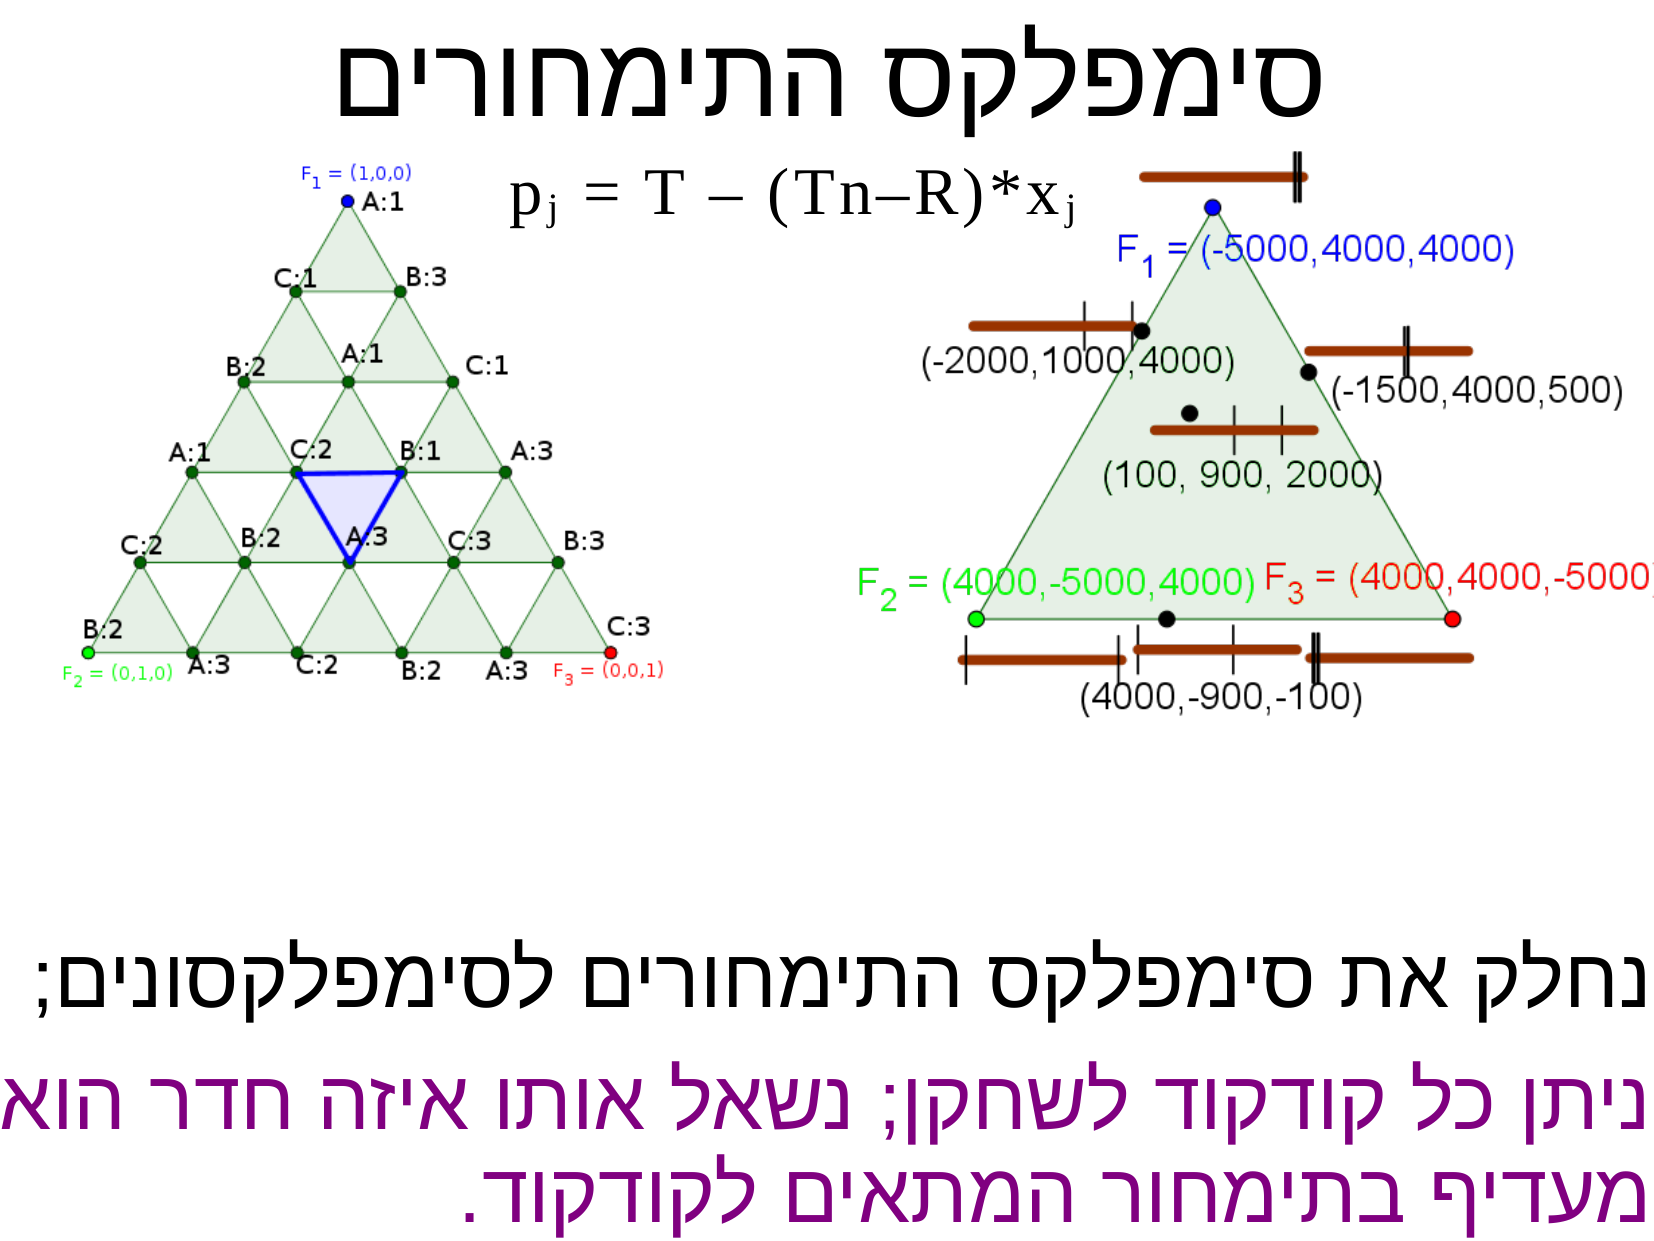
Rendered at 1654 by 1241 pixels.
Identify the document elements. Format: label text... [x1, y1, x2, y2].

list נחלק את סימפלקס התימחורים לסימפלקסונים; ניתן כל קודקוד לשחקן; נשאל אותו איזה חדר הוא מעדיף בתימחור המתאים לקודקוד. [0, 810, 1654, 1241]
picture [45, 152, 676, 708]
text_box pj = T – (Tn–R)*xj [495, 147, 1108, 259]
title סימפלקס התימחורים [2, 2, 1654, 153]
picture [798, 95, 1654, 751]
